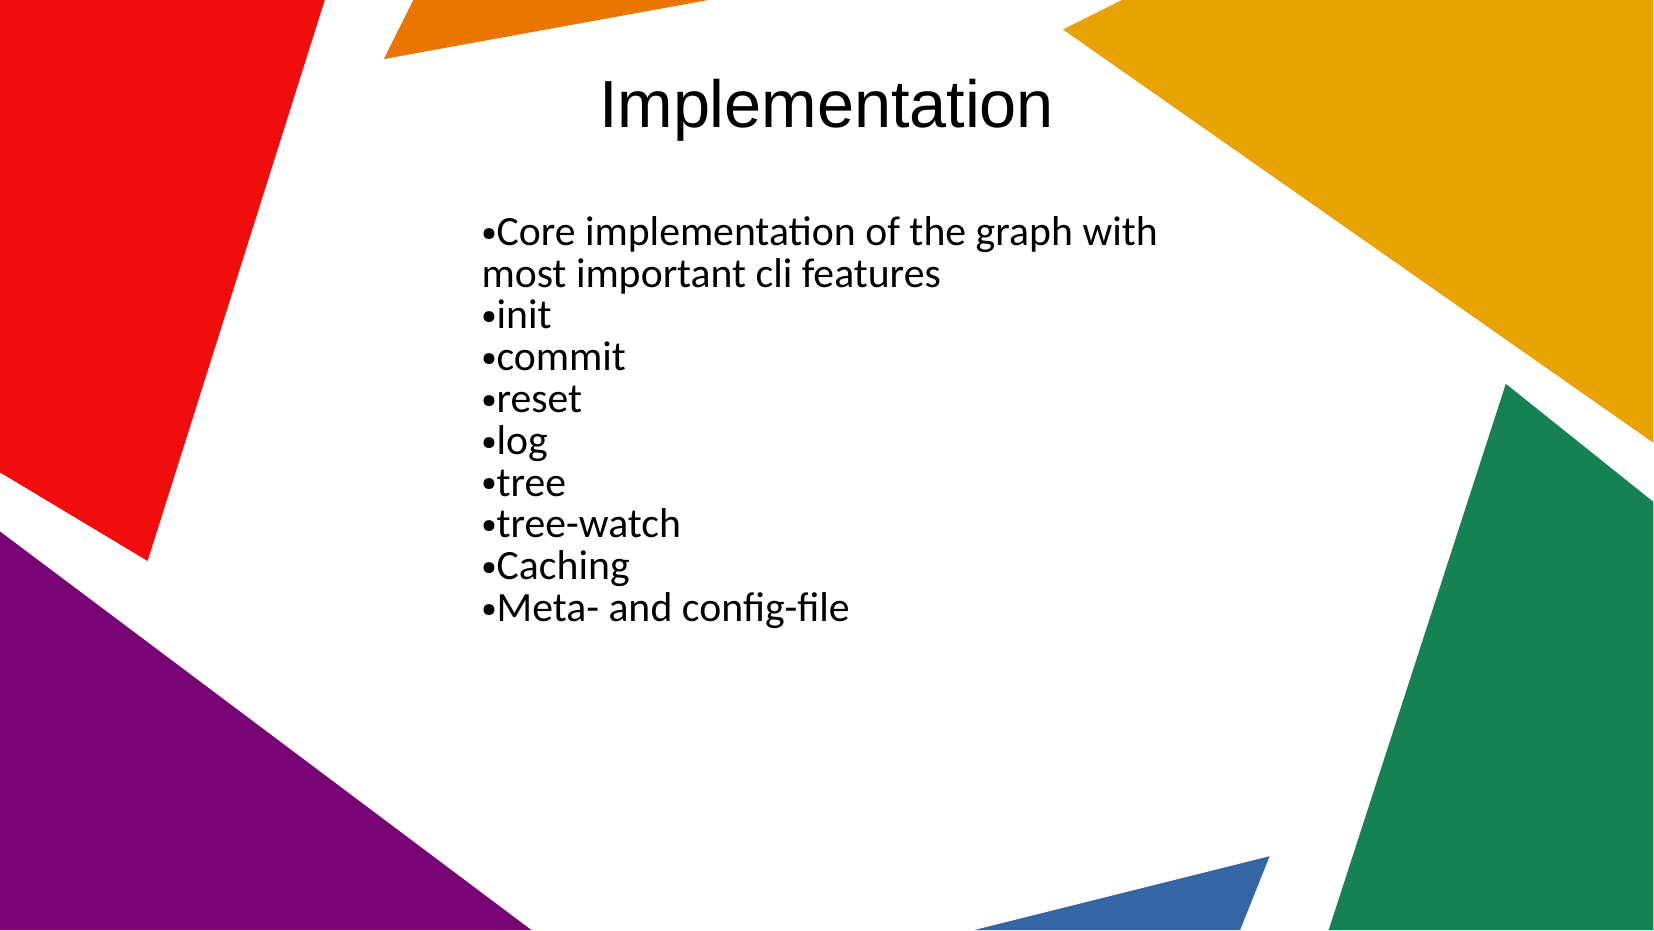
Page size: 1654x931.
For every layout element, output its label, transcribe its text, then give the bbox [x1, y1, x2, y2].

text_box Core implementation of the graph with most important cli features init commit reset log tree tree-watch Caching Meta- and config-file [466, 207, 1187, 756]
text_box Implementation [295, 59, 1359, 207]
